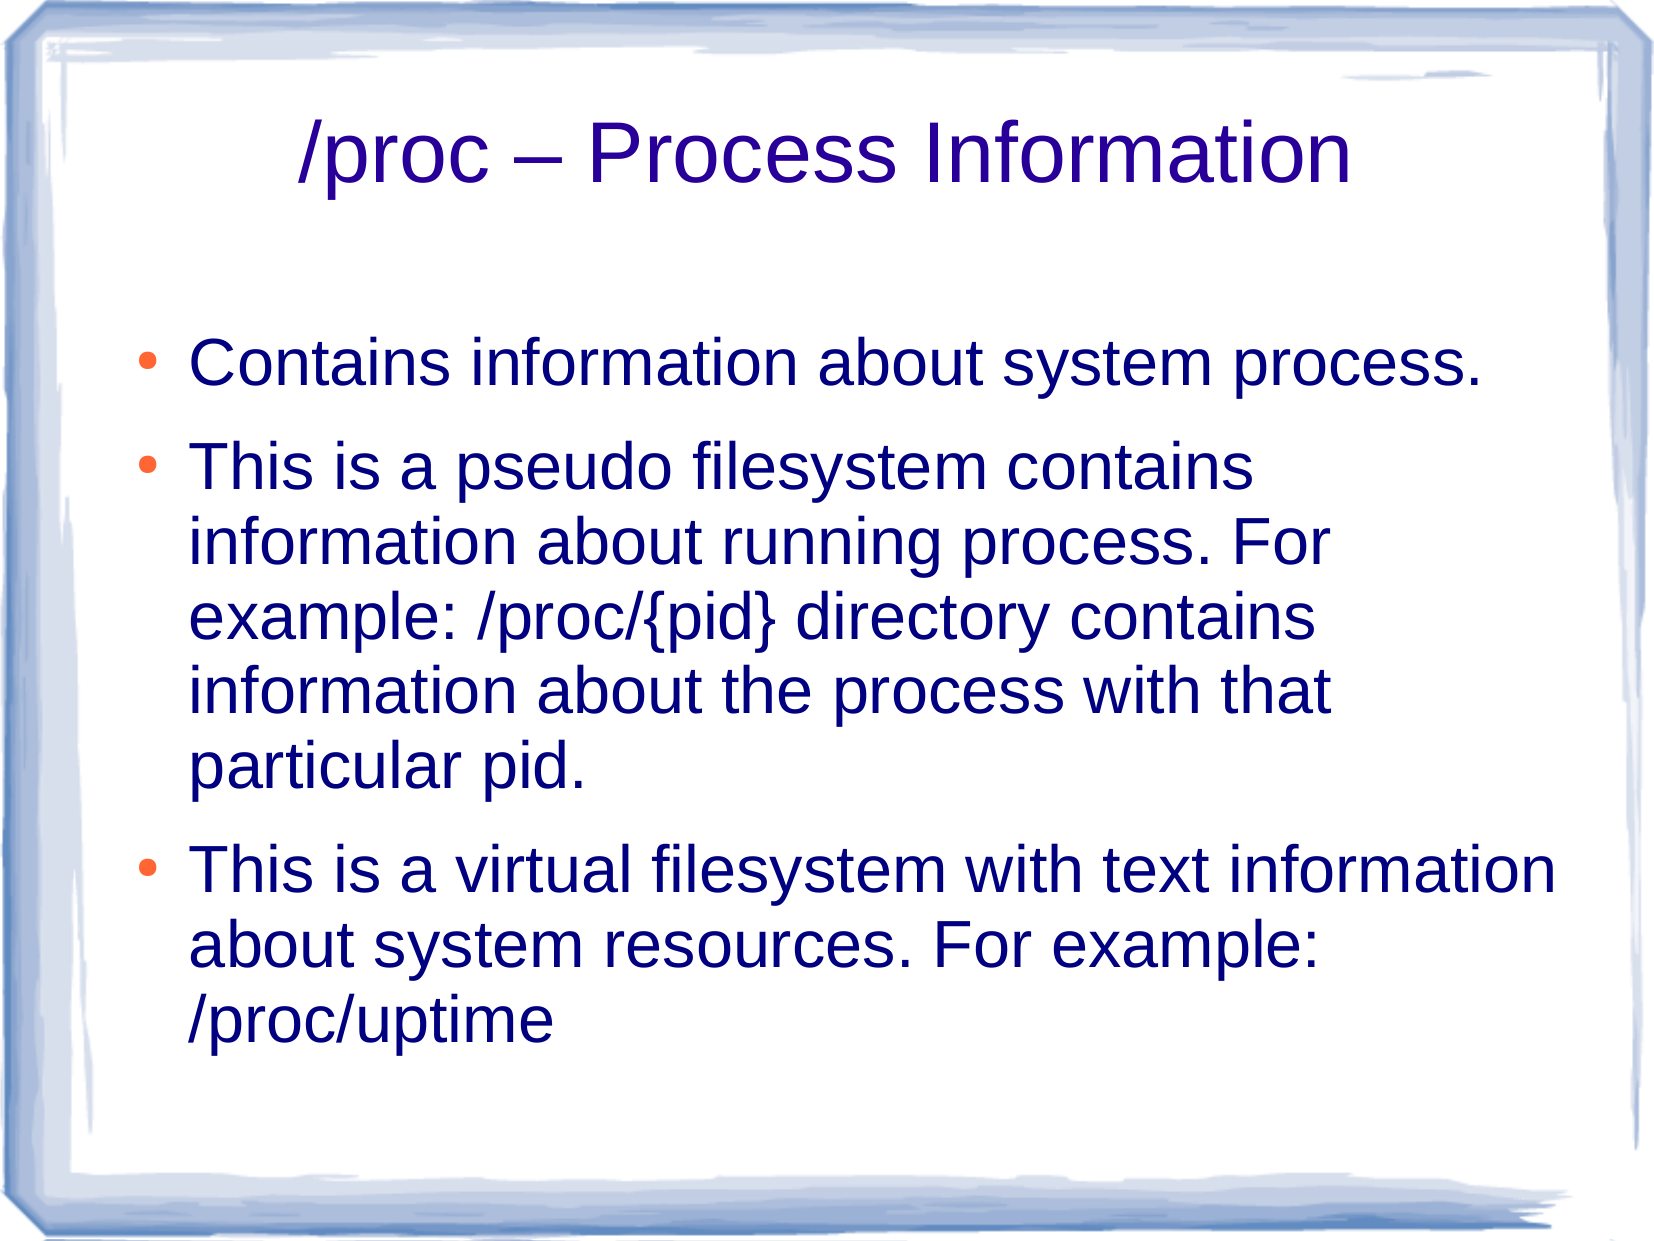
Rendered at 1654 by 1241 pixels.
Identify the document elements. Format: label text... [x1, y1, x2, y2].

list Contains information about system process. This is a pseudo filesystem contains information about running process. For example: /proc/{pid} directory contains information about the process with that particular pid. This is a virtual filesystem with text information about system resources. For example: /proc/uptime [118, 324, 1571, 1057]
title /proc – Process Information [82, 49, 1571, 257]
picture [0, 0, 1654, 1241]
